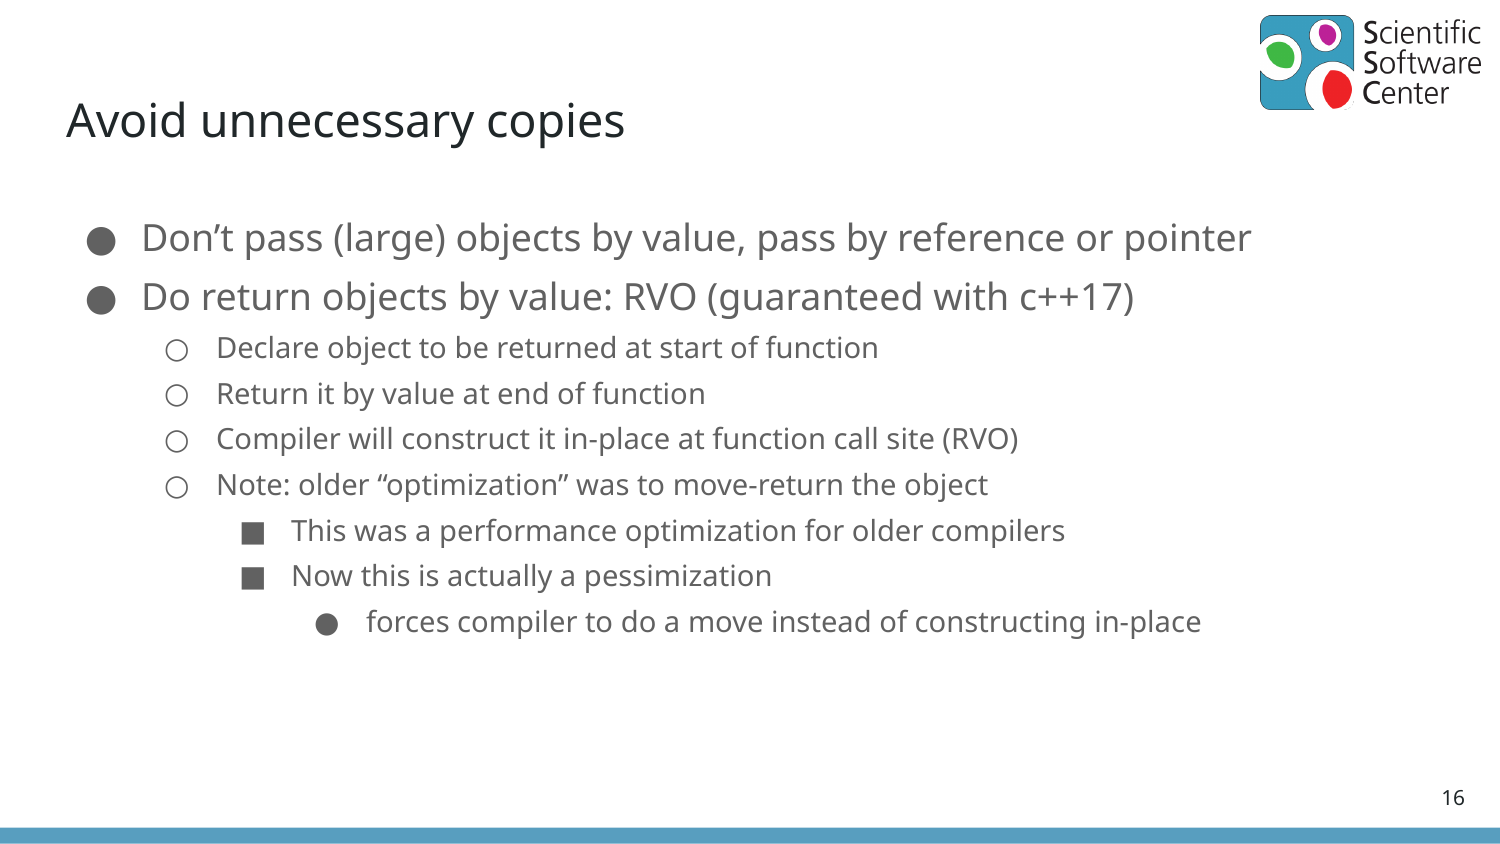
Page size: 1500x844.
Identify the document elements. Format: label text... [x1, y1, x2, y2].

slide_number <number> [1389, 764, 1480, 830]
picture [1260, 15, 1481, 110]
list Don’t pass (large) objects by value, pass by reference or pointer Do return objects by value: RVO (guaranteed with c++17) Declare object to be returned at start of function Return it by value at end of function Compiler will construct it in-place at function call site (RVO) Note: older “optimization” was to move-return the object This was a performance optimization for older compilers Now this is actually a pessimization forces compiler to do a move instead of constructing in-place [51, 189, 1449, 779]
title Avoid unnecessary copies [51, 72, 1449, 167]
